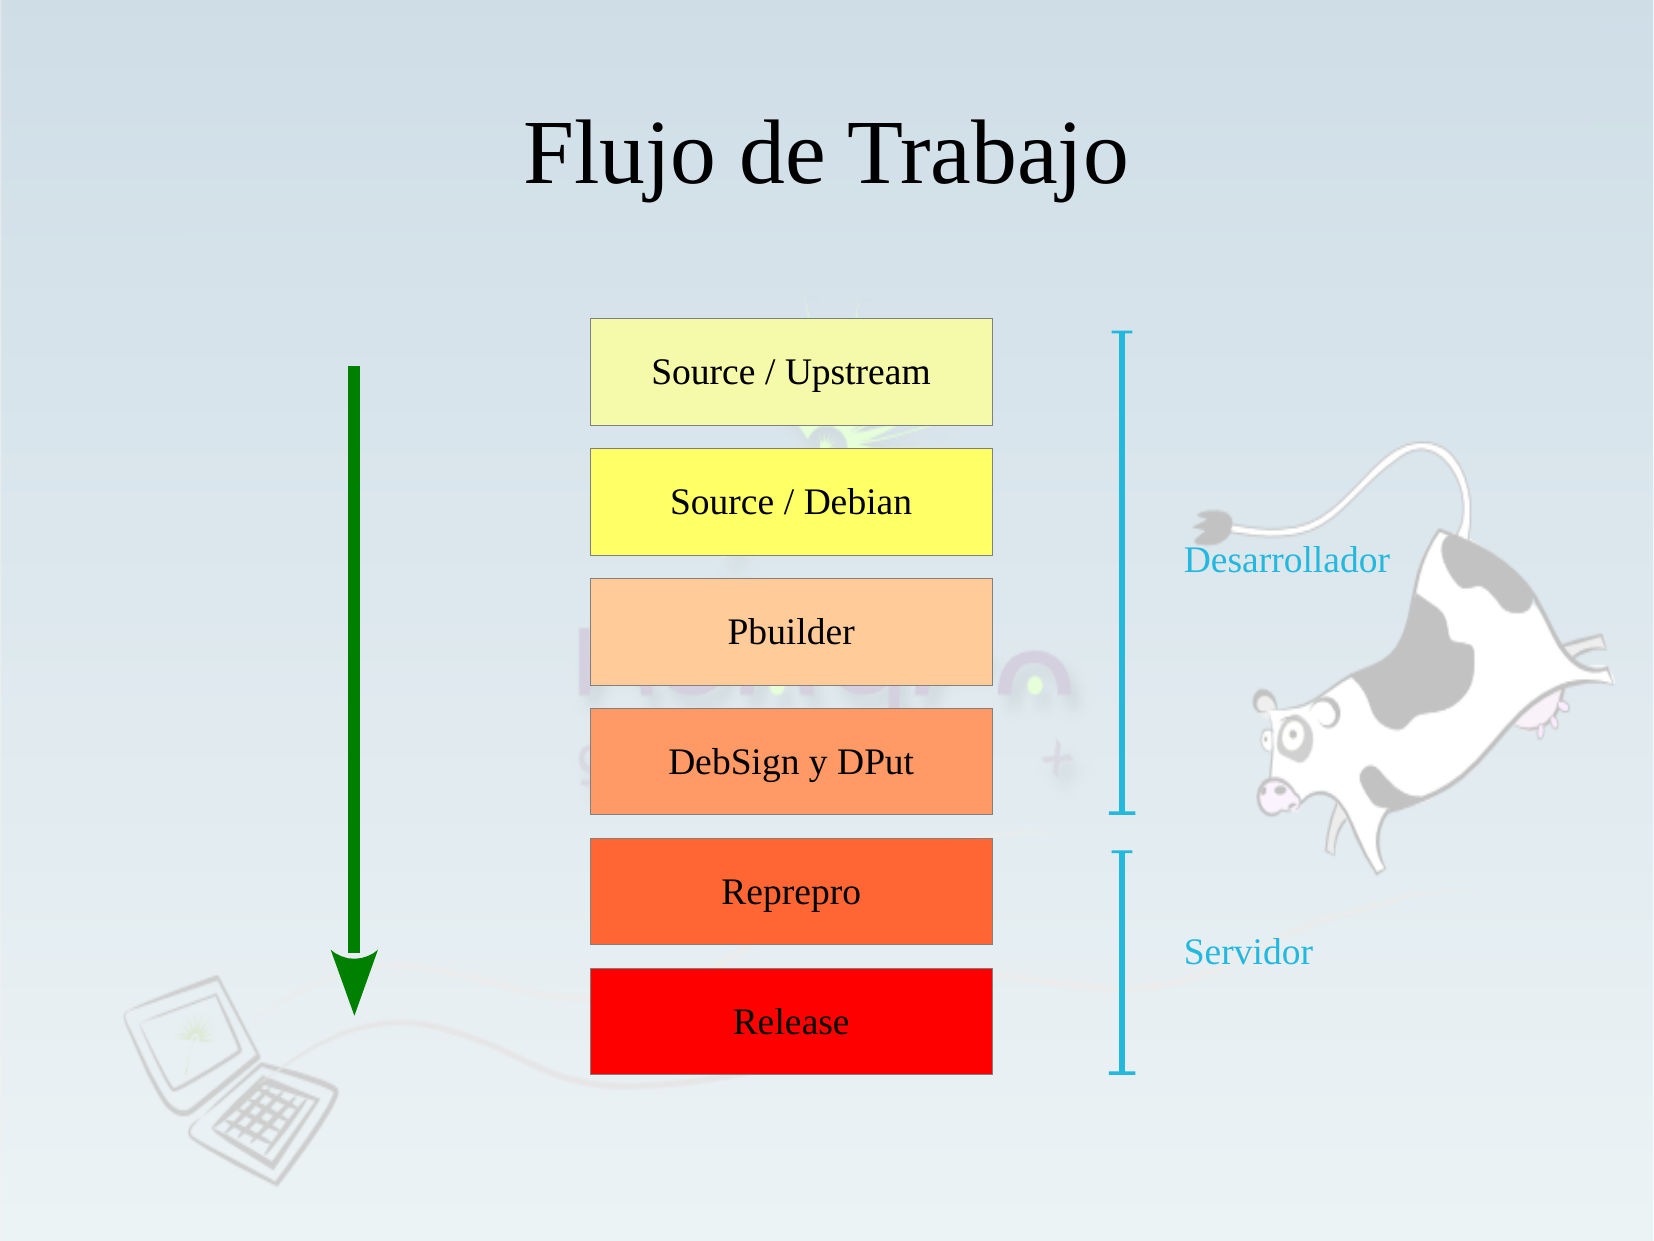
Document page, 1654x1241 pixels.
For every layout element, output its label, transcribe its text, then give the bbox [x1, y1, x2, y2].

text_box Reprepro [590, 838, 993, 945]
text_box Pbuilder [590, 578, 993, 686]
title Flujo de Trabajo [82, 49, 1571, 257]
text_box DebSign y DPut [590, 708, 993, 815]
text_box Source / Upstream [590, 318, 993, 426]
text_box Release [590, 968, 993, 1075]
picture [0, 0, 1654, 1241]
text_box Source / Debian [590, 448, 993, 556]
text_box Desarrollador [1169, 531, 1406, 588]
text_box Servidor [1169, 923, 1329, 980]
